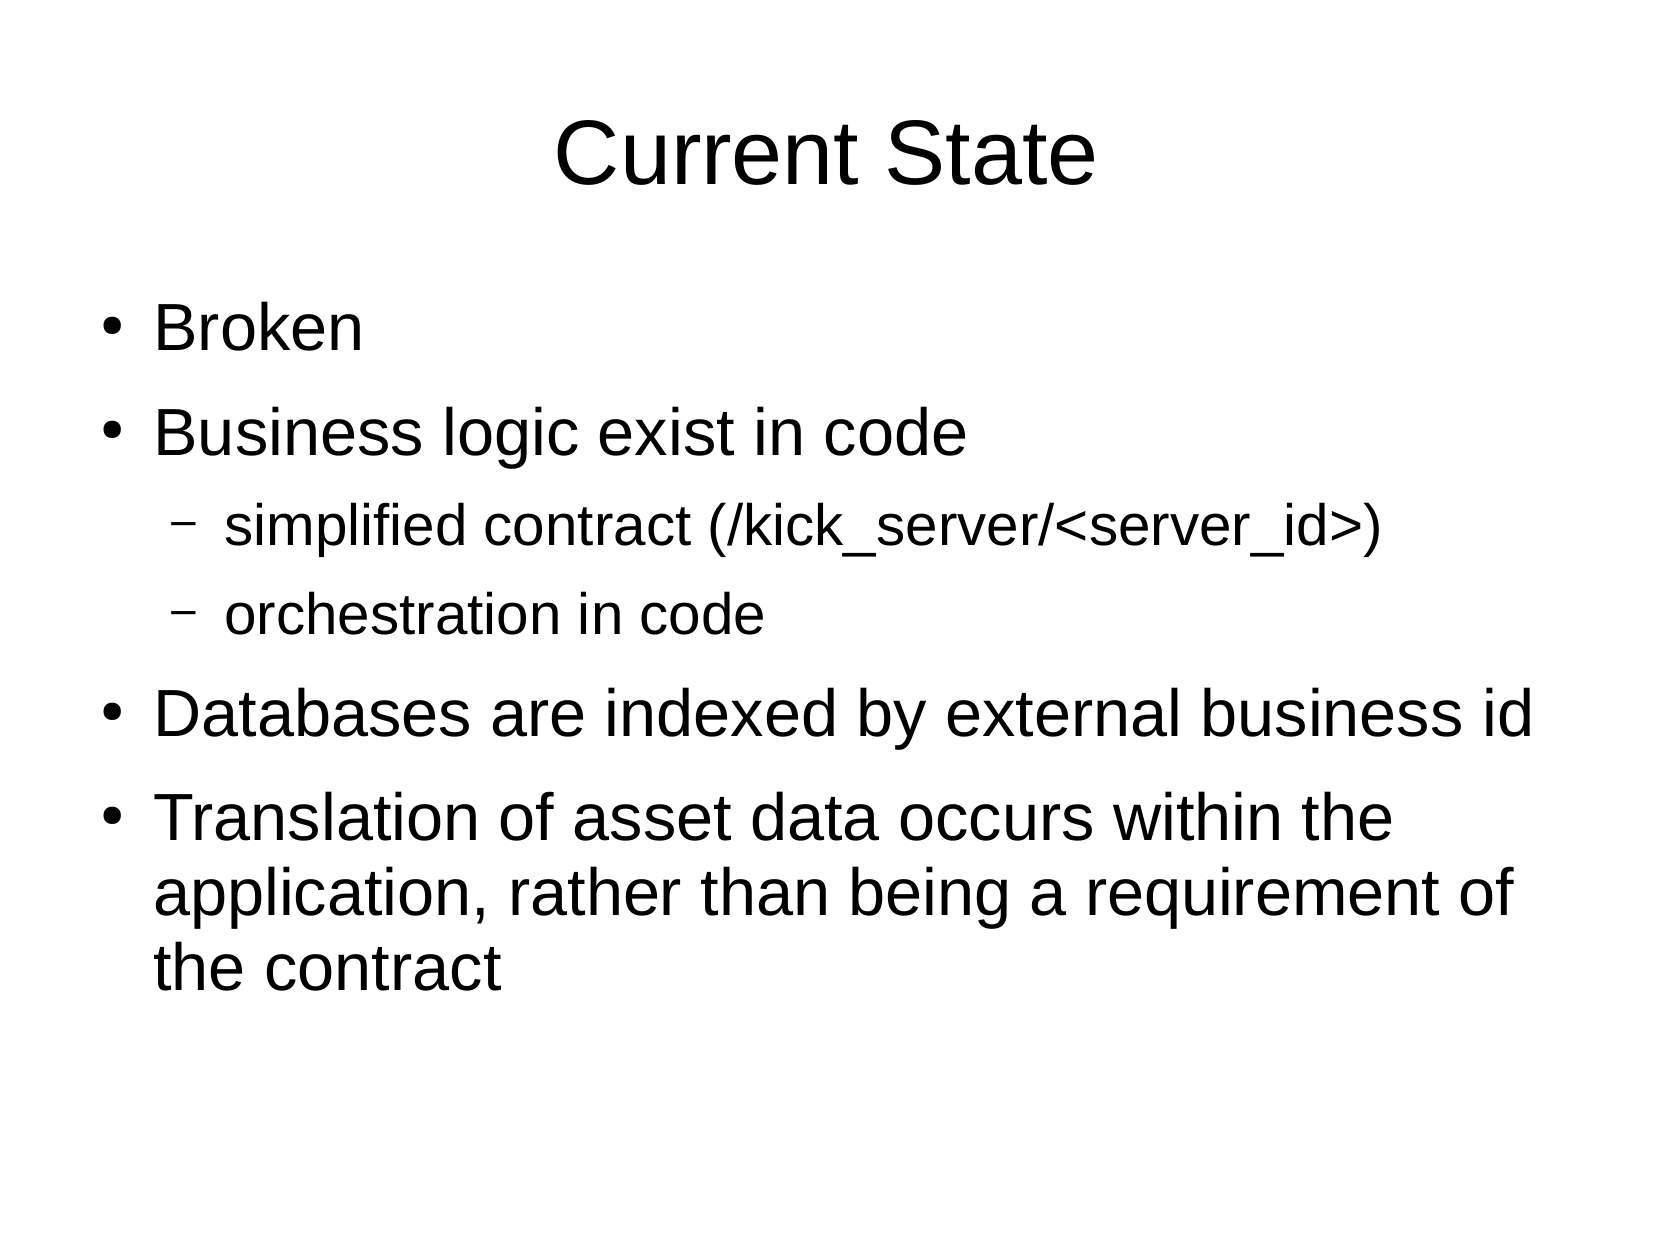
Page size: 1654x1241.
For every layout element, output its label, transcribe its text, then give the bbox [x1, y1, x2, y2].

title Current State [82, 49, 1571, 257]
list Broken Business logic exist in code simplified contract (/kick_server/<server_id>) orchestration in code Databases are indexed by external business id Translation of asset data occurs within the application, rather than being a requirement of the contract [82, 290, 1571, 1010]
